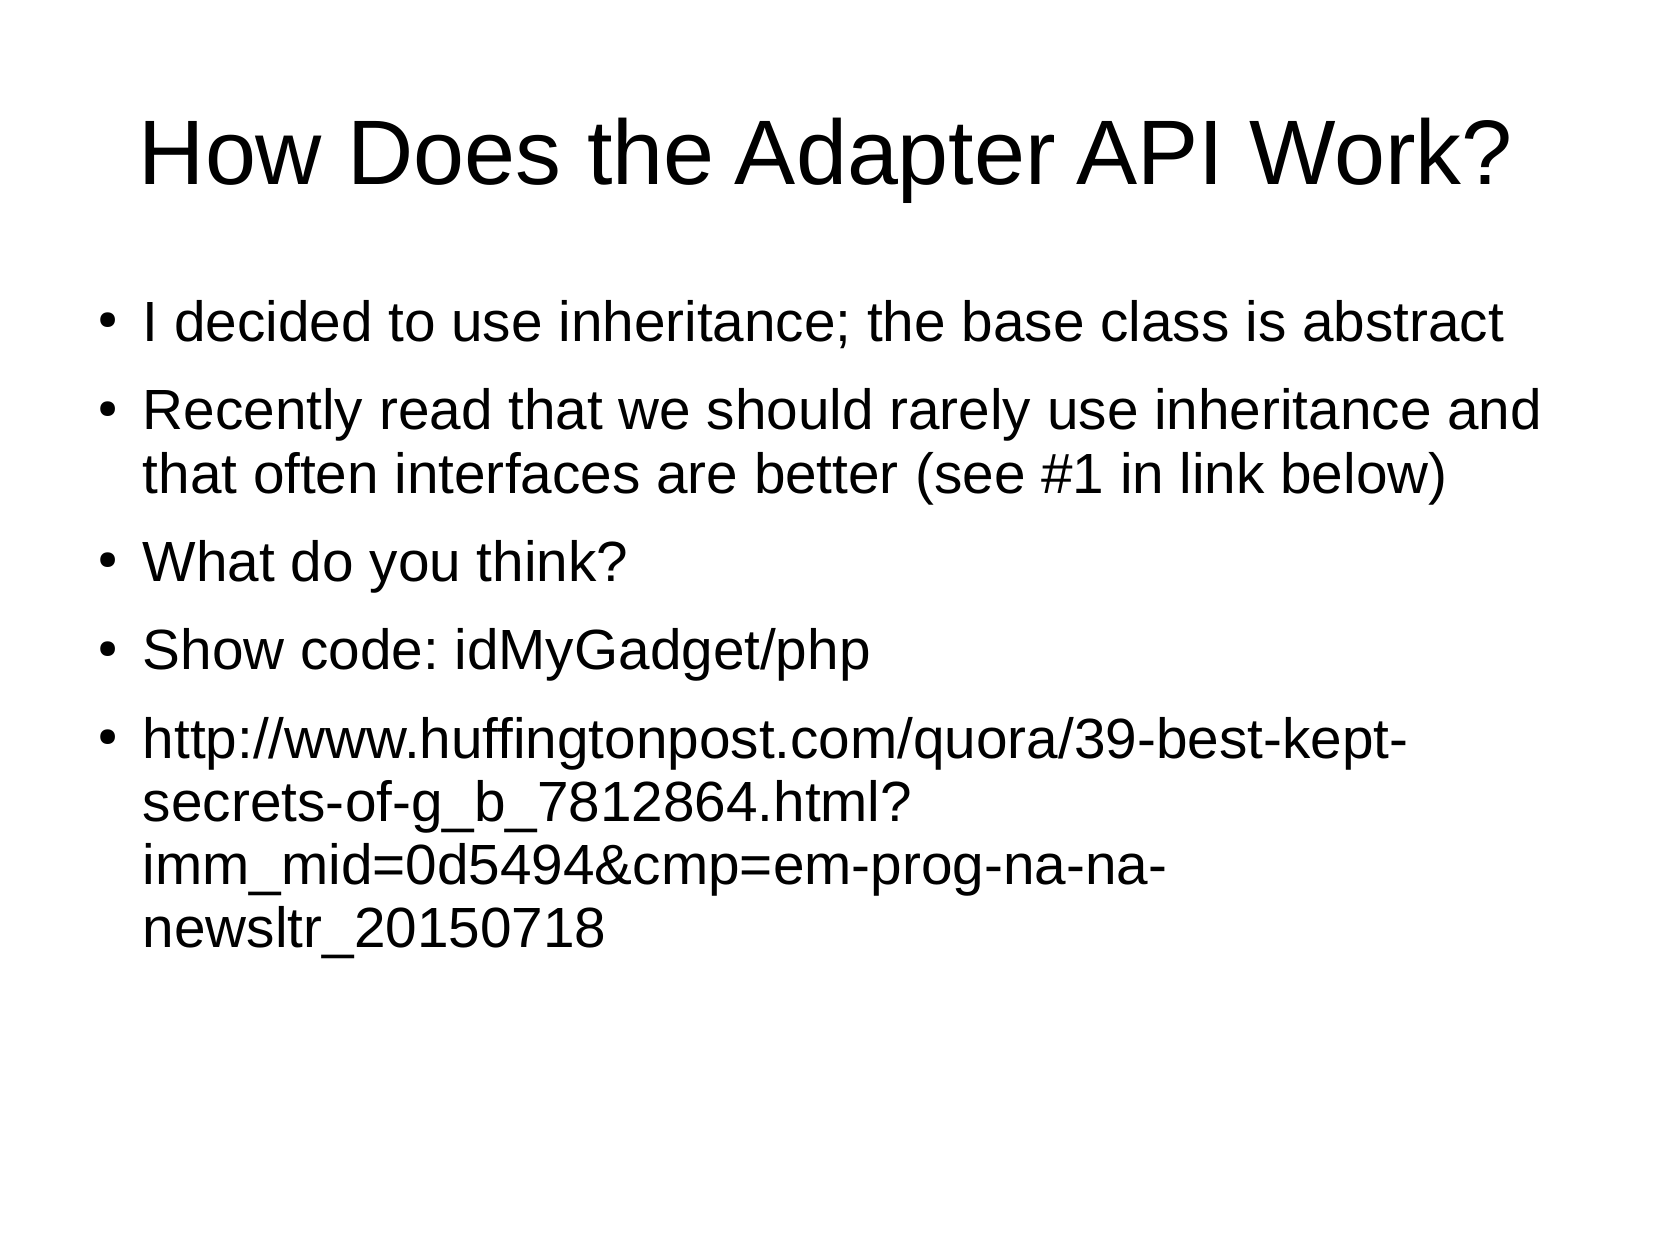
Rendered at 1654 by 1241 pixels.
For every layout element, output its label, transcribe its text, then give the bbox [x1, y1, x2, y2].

title How Does the Adapter API Work? [82, 49, 1571, 257]
list I decided to use inheritance; the base class is abstract Recently read that we should rarely use inheritance and that often interfaces are better (see #1 in link below) What do you think? Show code: idMyGadget/php http://www.huffingtonpost.com/quora/39-best-kept-secrets-of-g_b_7812864.html?imm_mid=0d5494&cmp=em-prog-na-na-newsltr_20150718 [82, 290, 1571, 1010]
